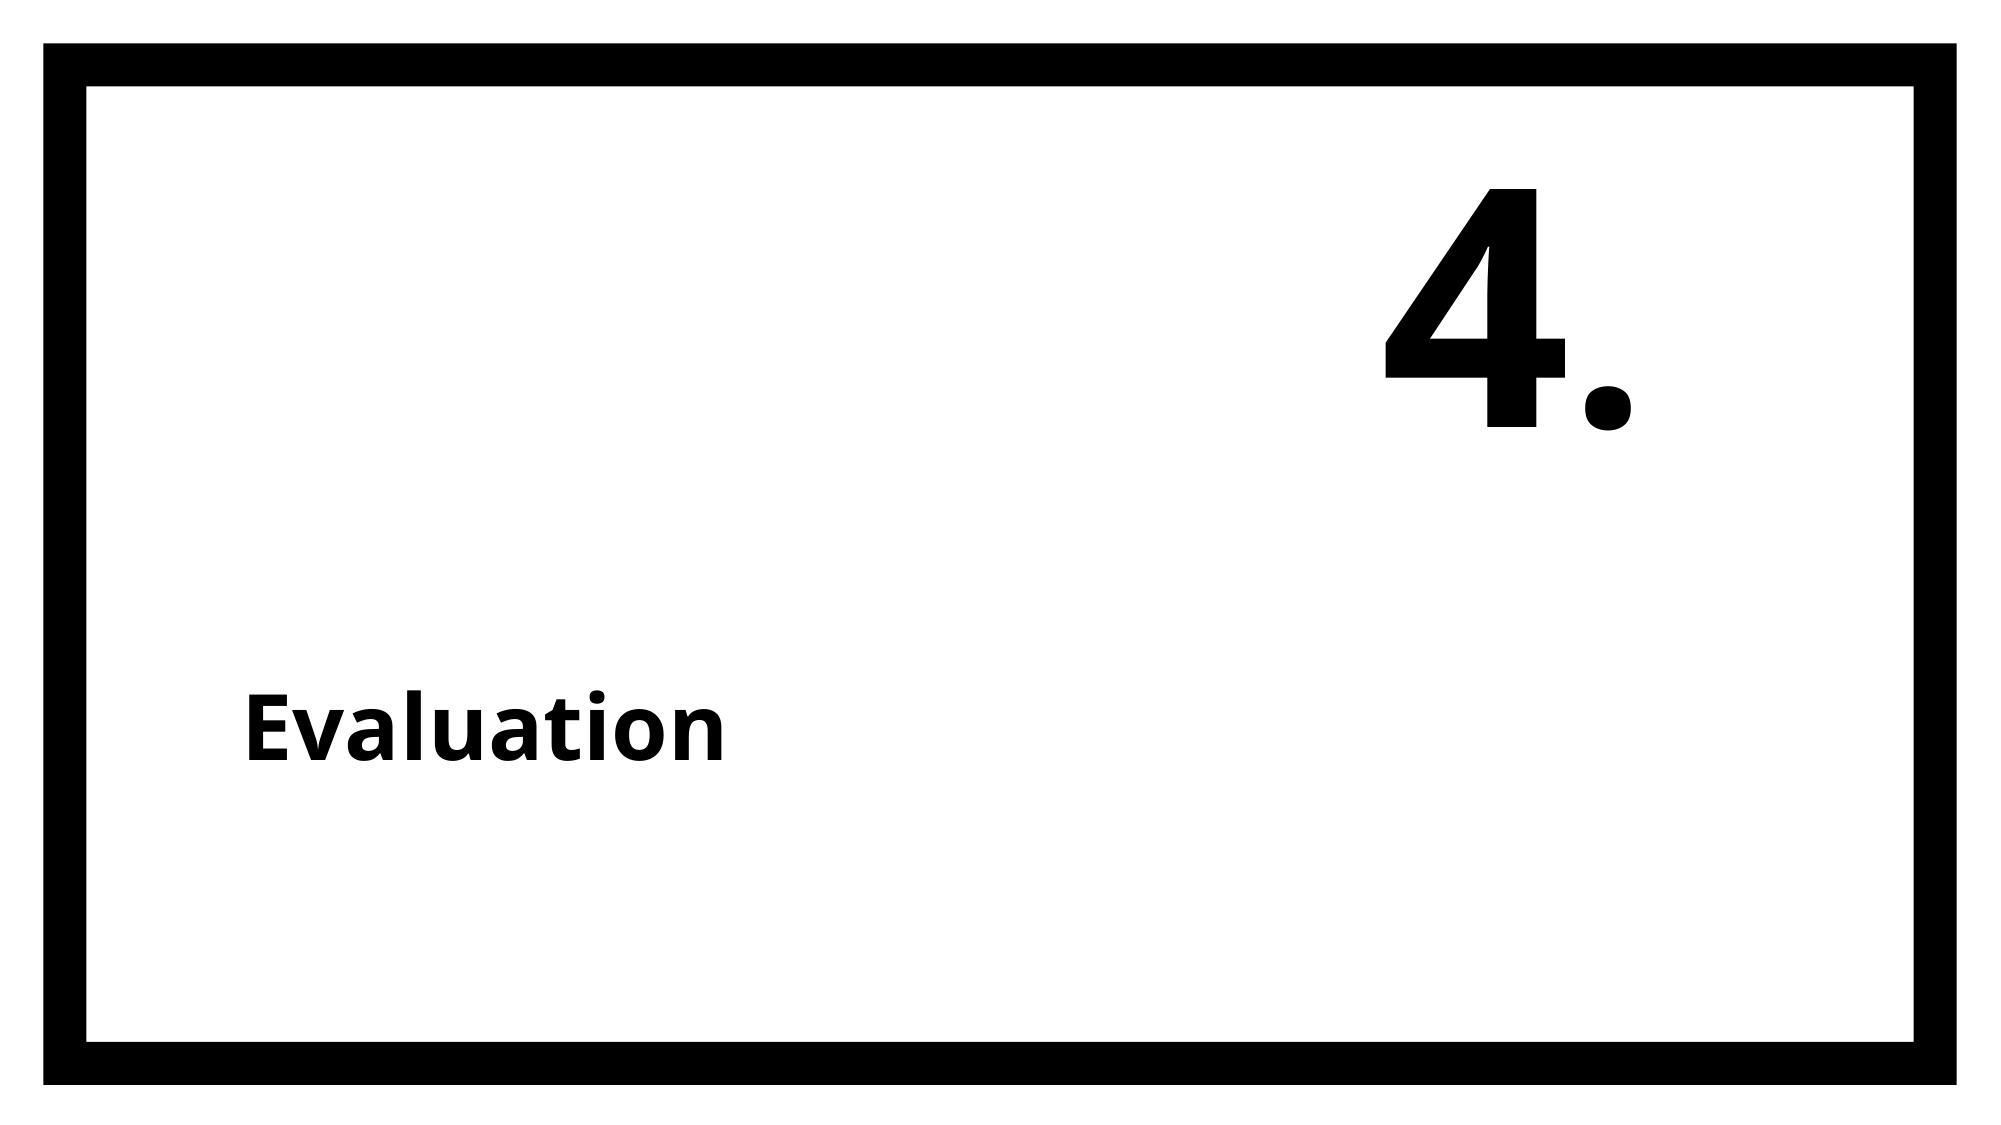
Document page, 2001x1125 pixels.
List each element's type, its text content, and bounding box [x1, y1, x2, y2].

text_box Evaluation [221, 546, 1512, 801]
text_box 4. [1360, 73, 1849, 497]
